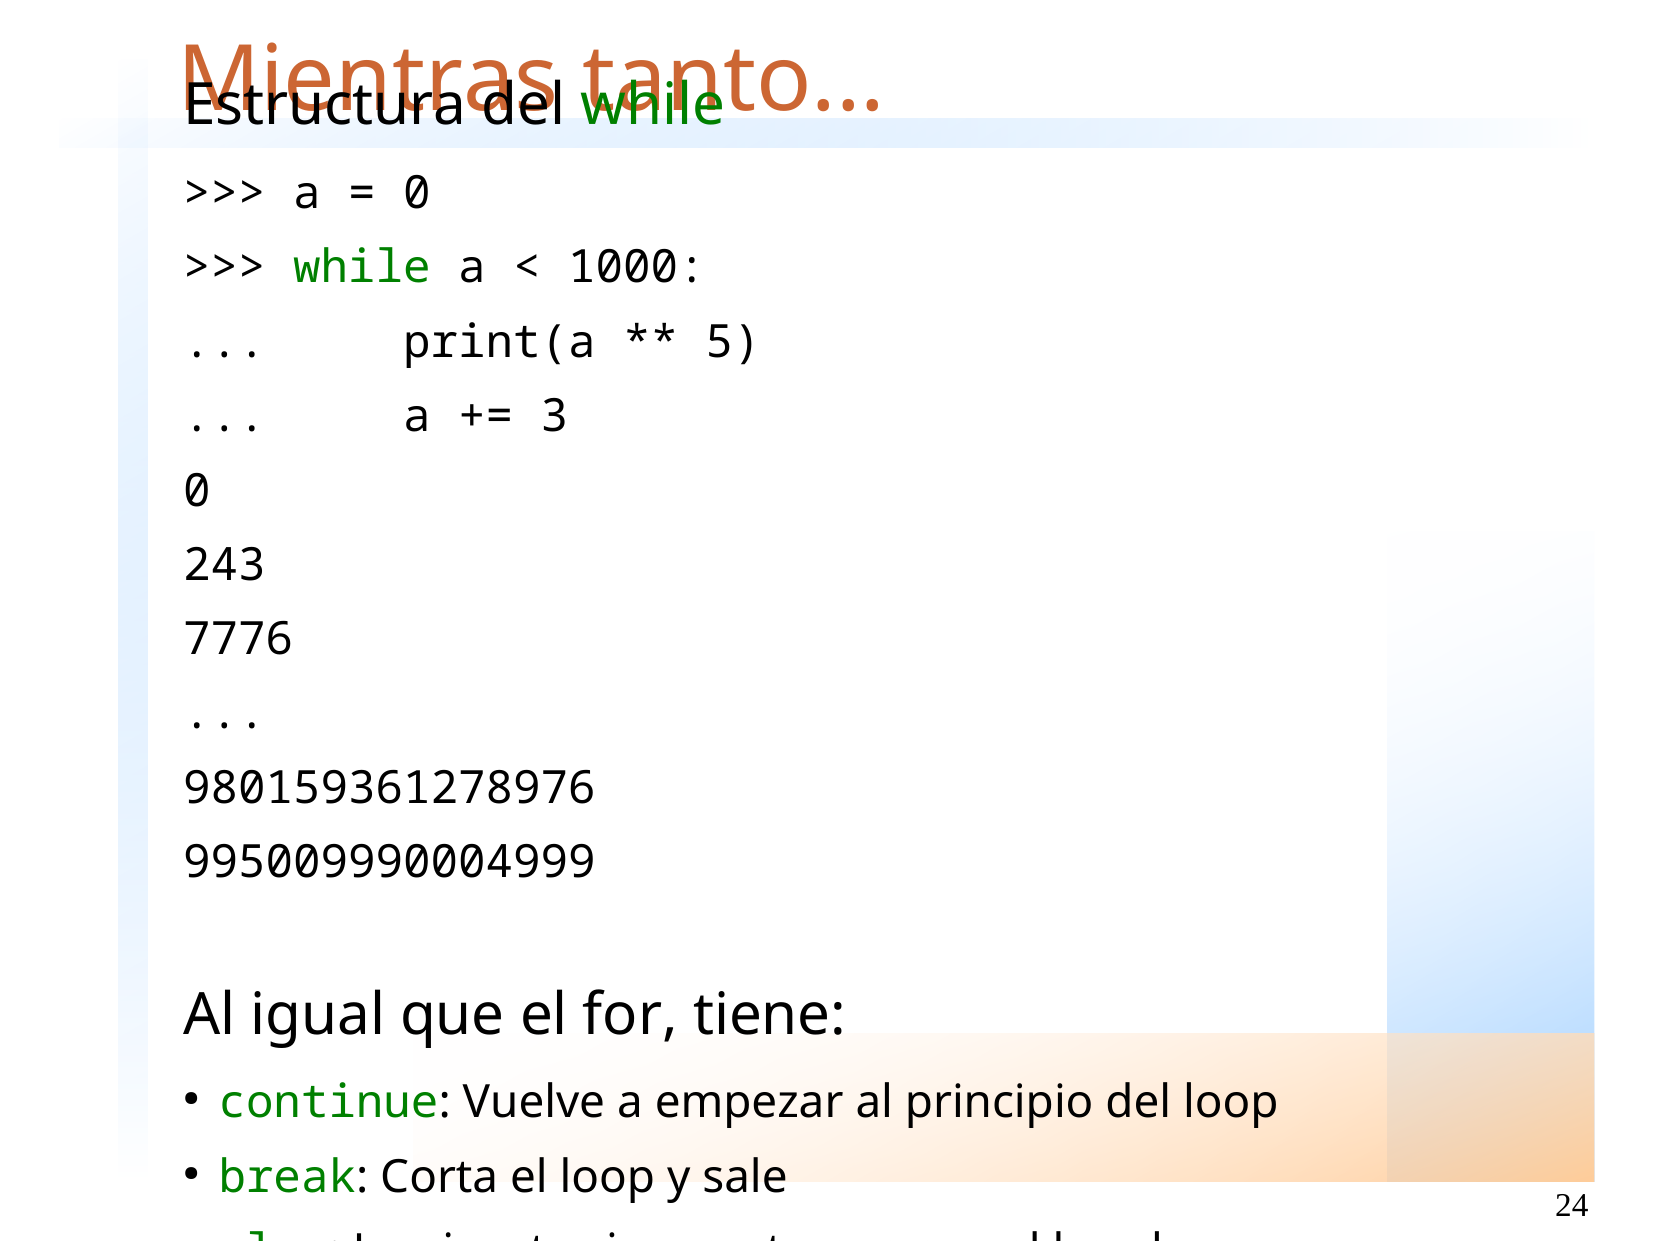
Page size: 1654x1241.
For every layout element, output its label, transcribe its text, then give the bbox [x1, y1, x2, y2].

text_box Estructura del while >>> a = 0 >>> while a < 1000: ... print(a ** 5) ... a += 3 0 243 7776 ... 980159361278976 995009990004999 Al igual que el for, tiene: continue: Vuelve a empezar al principio del loop break: Corta el loop y sale else: Lo ejecuta si no cortamos con el break [147, 161, 1595, 1182]
title Mientras tanto... [177, 0, 1595, 150]
